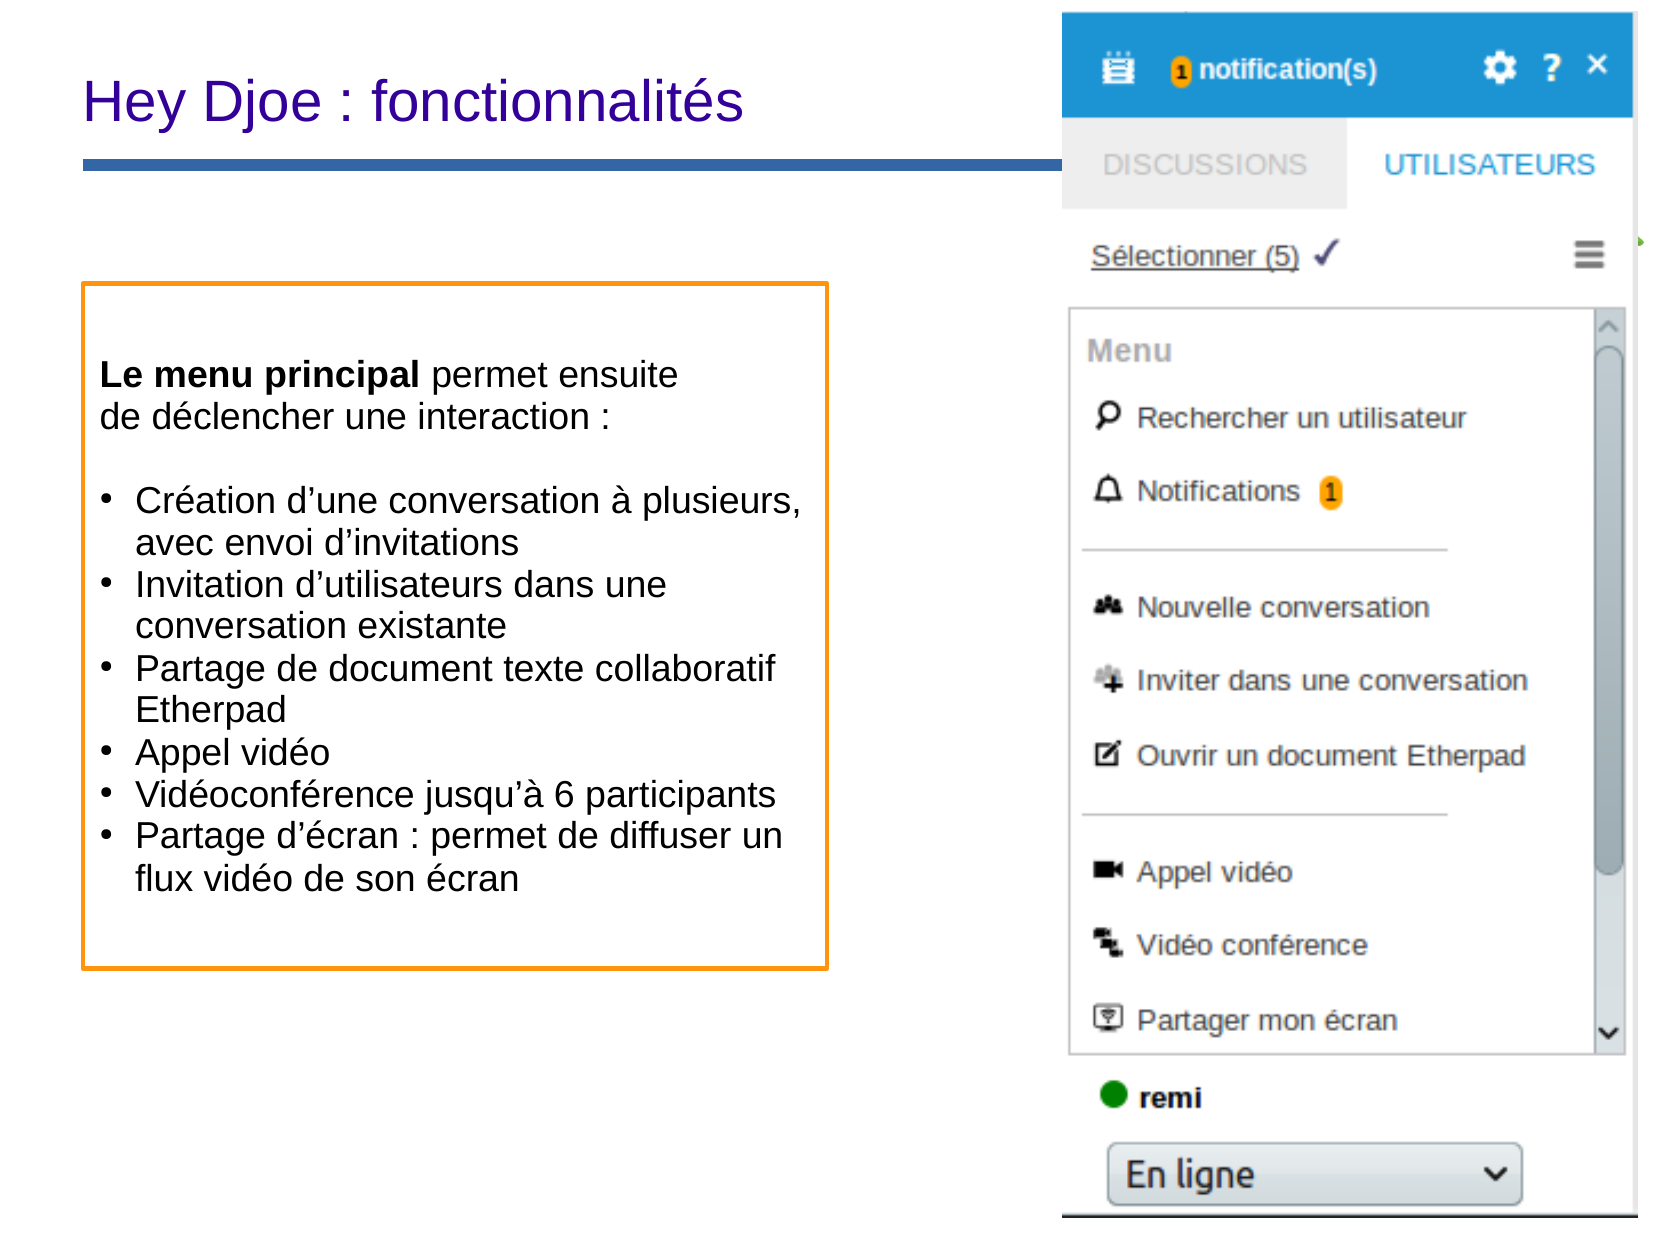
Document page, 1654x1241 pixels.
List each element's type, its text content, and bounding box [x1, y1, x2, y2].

picture [1062, 11, 1647, 1218]
text_box Le menu principal permet ensuite de déclencher une interaction : Création d’une conversation à plusieurs, avec envoi d’invitations Invitation d’utilisateurs dans une conversation existante Partage de document texte collaboratif Etherpad Appel vidéo Vidéoconférence jusqu’à 6 participants Partage d’écran : permet de diffuser un flux vidéo de son écran [82, 283, 827, 969]
title Hey Djoe : fonctionnalités [82, 49, 1062, 154]
